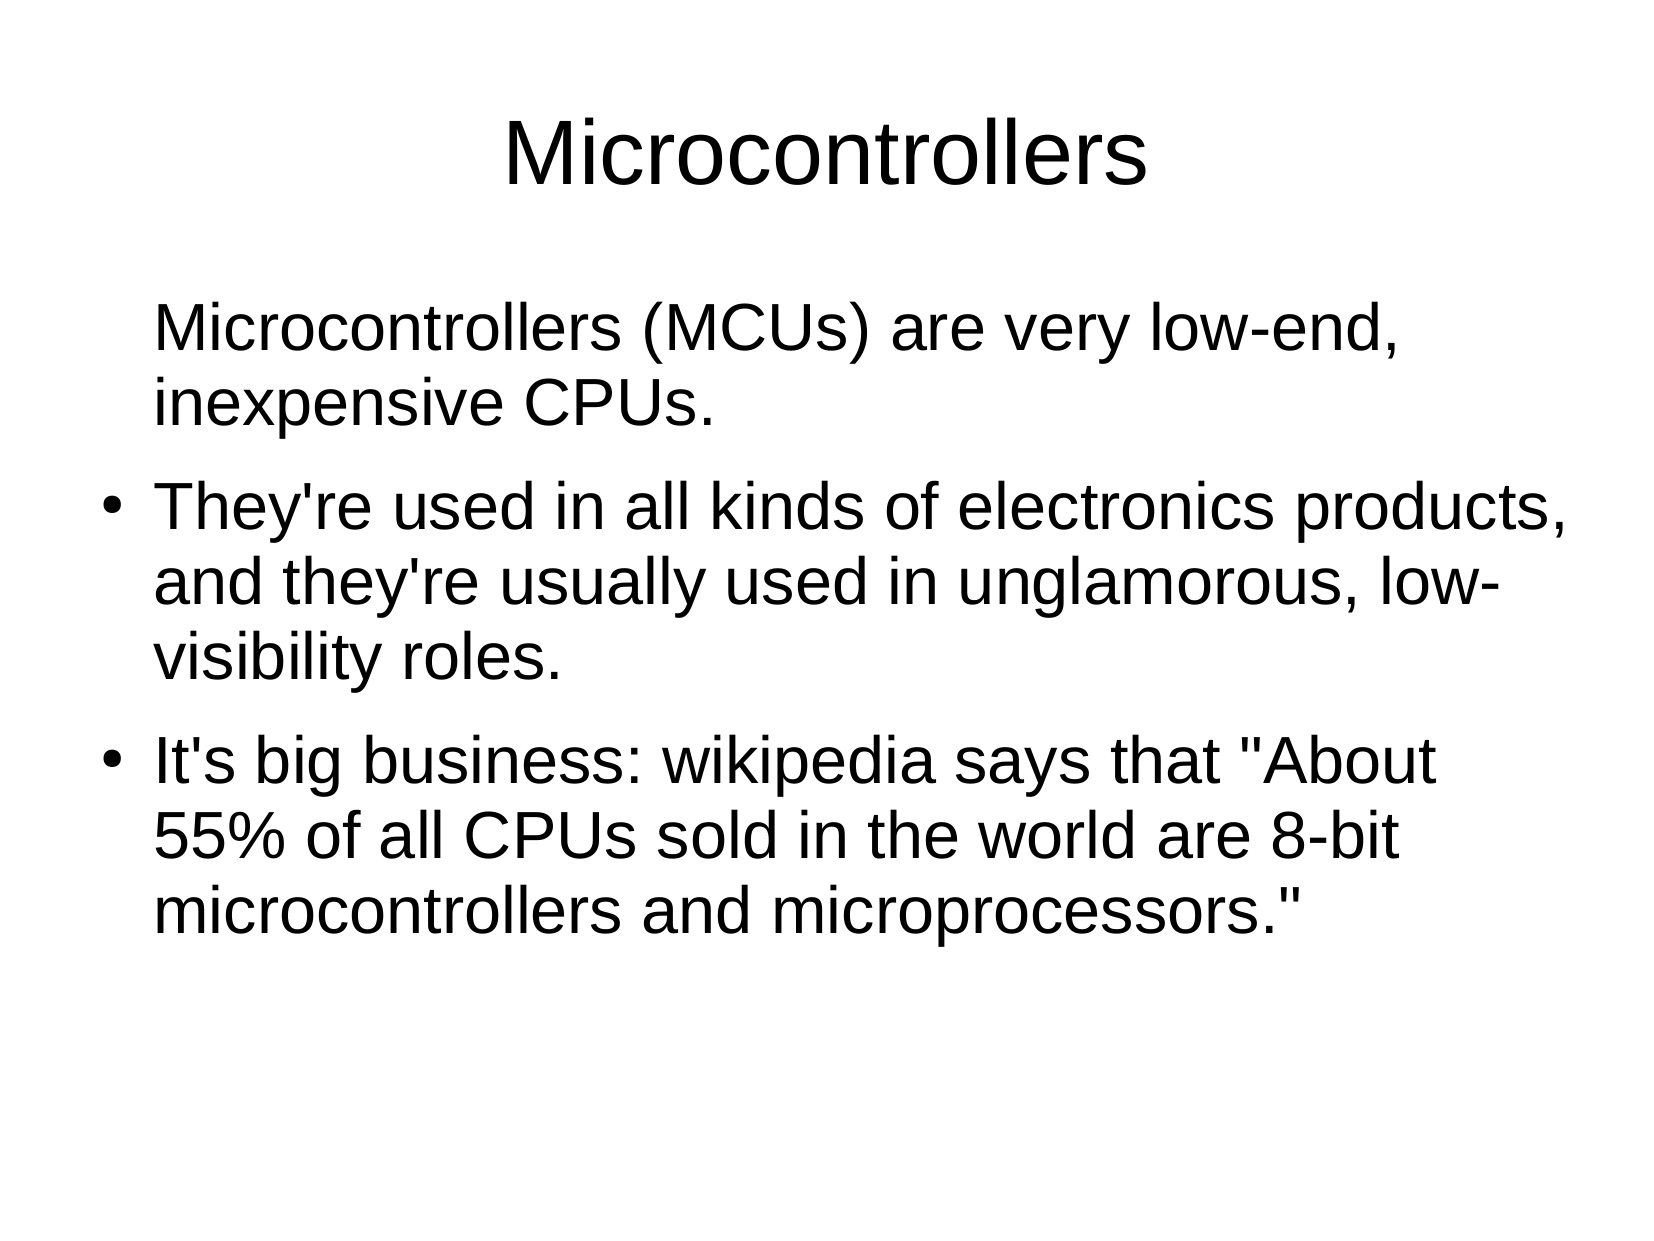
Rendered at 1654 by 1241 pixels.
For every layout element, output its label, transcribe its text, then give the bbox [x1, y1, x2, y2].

list Microcontrollers (MCUs) are very low-end, inexpensive CPUs. They're used in all kinds of electronics products, and they're usually used in unglamorous, low-visibility roles. It's big business: wikipedia says that "About 55% of all CPUs sold in the world are 8-bit microcontrollers and microprocessors." [82, 290, 1571, 1109]
title Microcontrollers [82, 56, 1571, 250]
